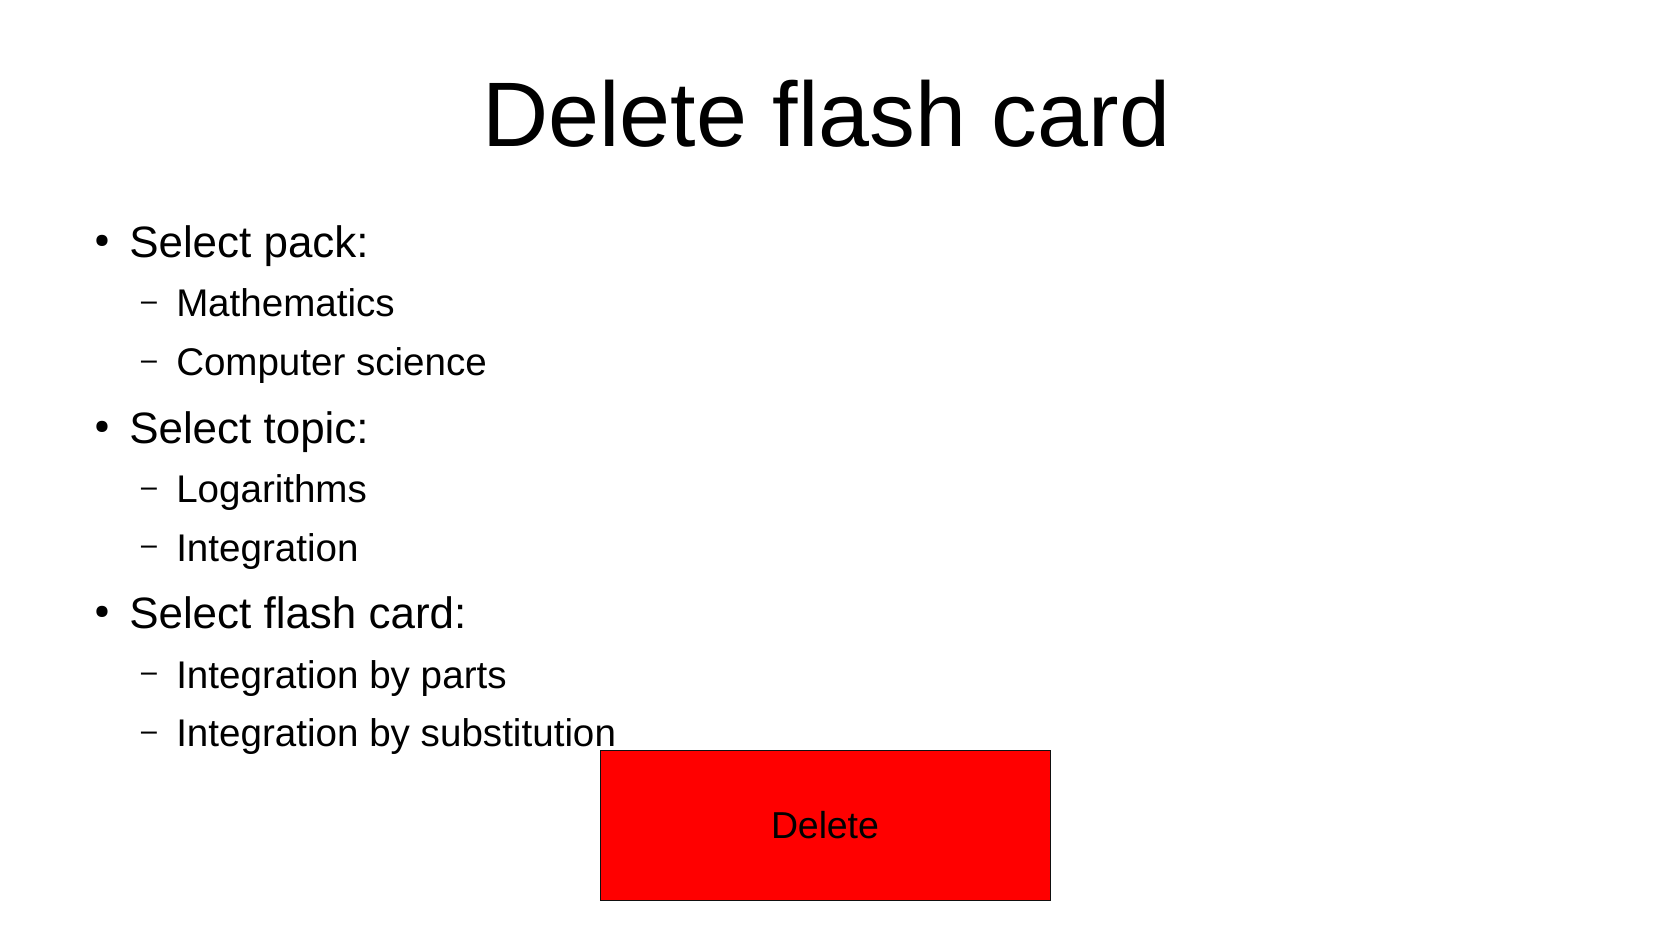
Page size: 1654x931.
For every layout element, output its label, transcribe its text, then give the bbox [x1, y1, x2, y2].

text_box Delete [600, 750, 1051, 901]
list Select pack: Mathematics Computer science Select topic: Logarithms Integration Select flash card: Integration by parts Integration by substitution [82, 217, 1571, 758]
title Delete flash card [82, 37, 1571, 193]
